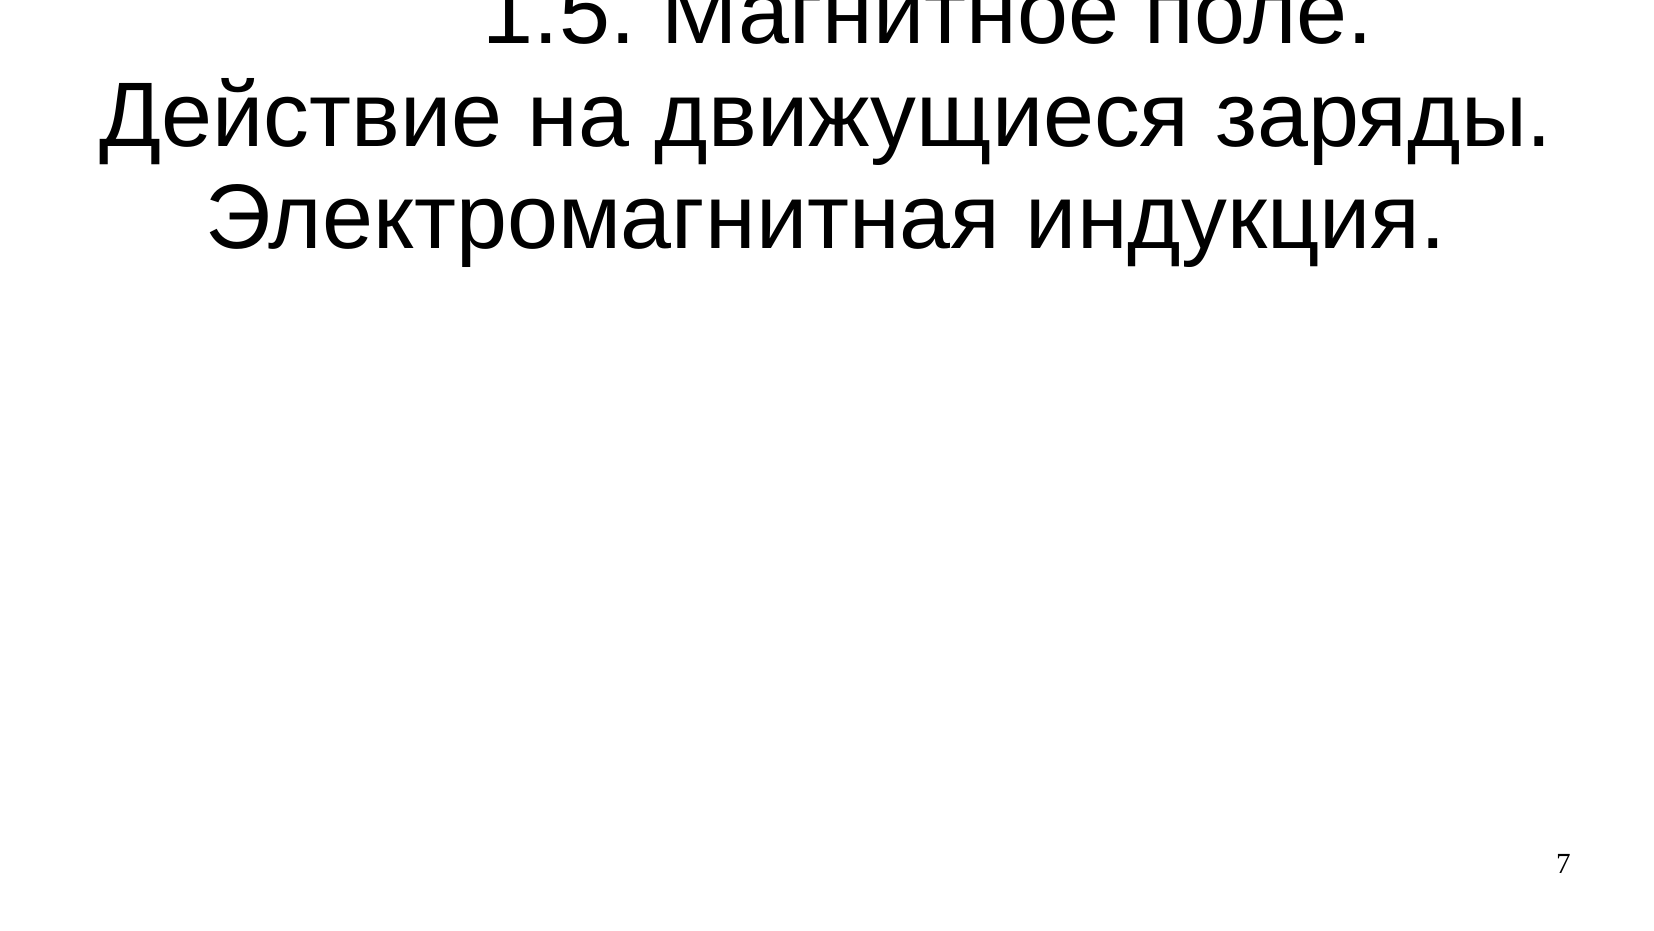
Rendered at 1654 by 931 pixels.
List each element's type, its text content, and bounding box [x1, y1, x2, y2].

title 1.5. Магнитное поле. Действие на движущиеся заряды. Электромагнитная индукция. [82, 0, 1571, 269]
